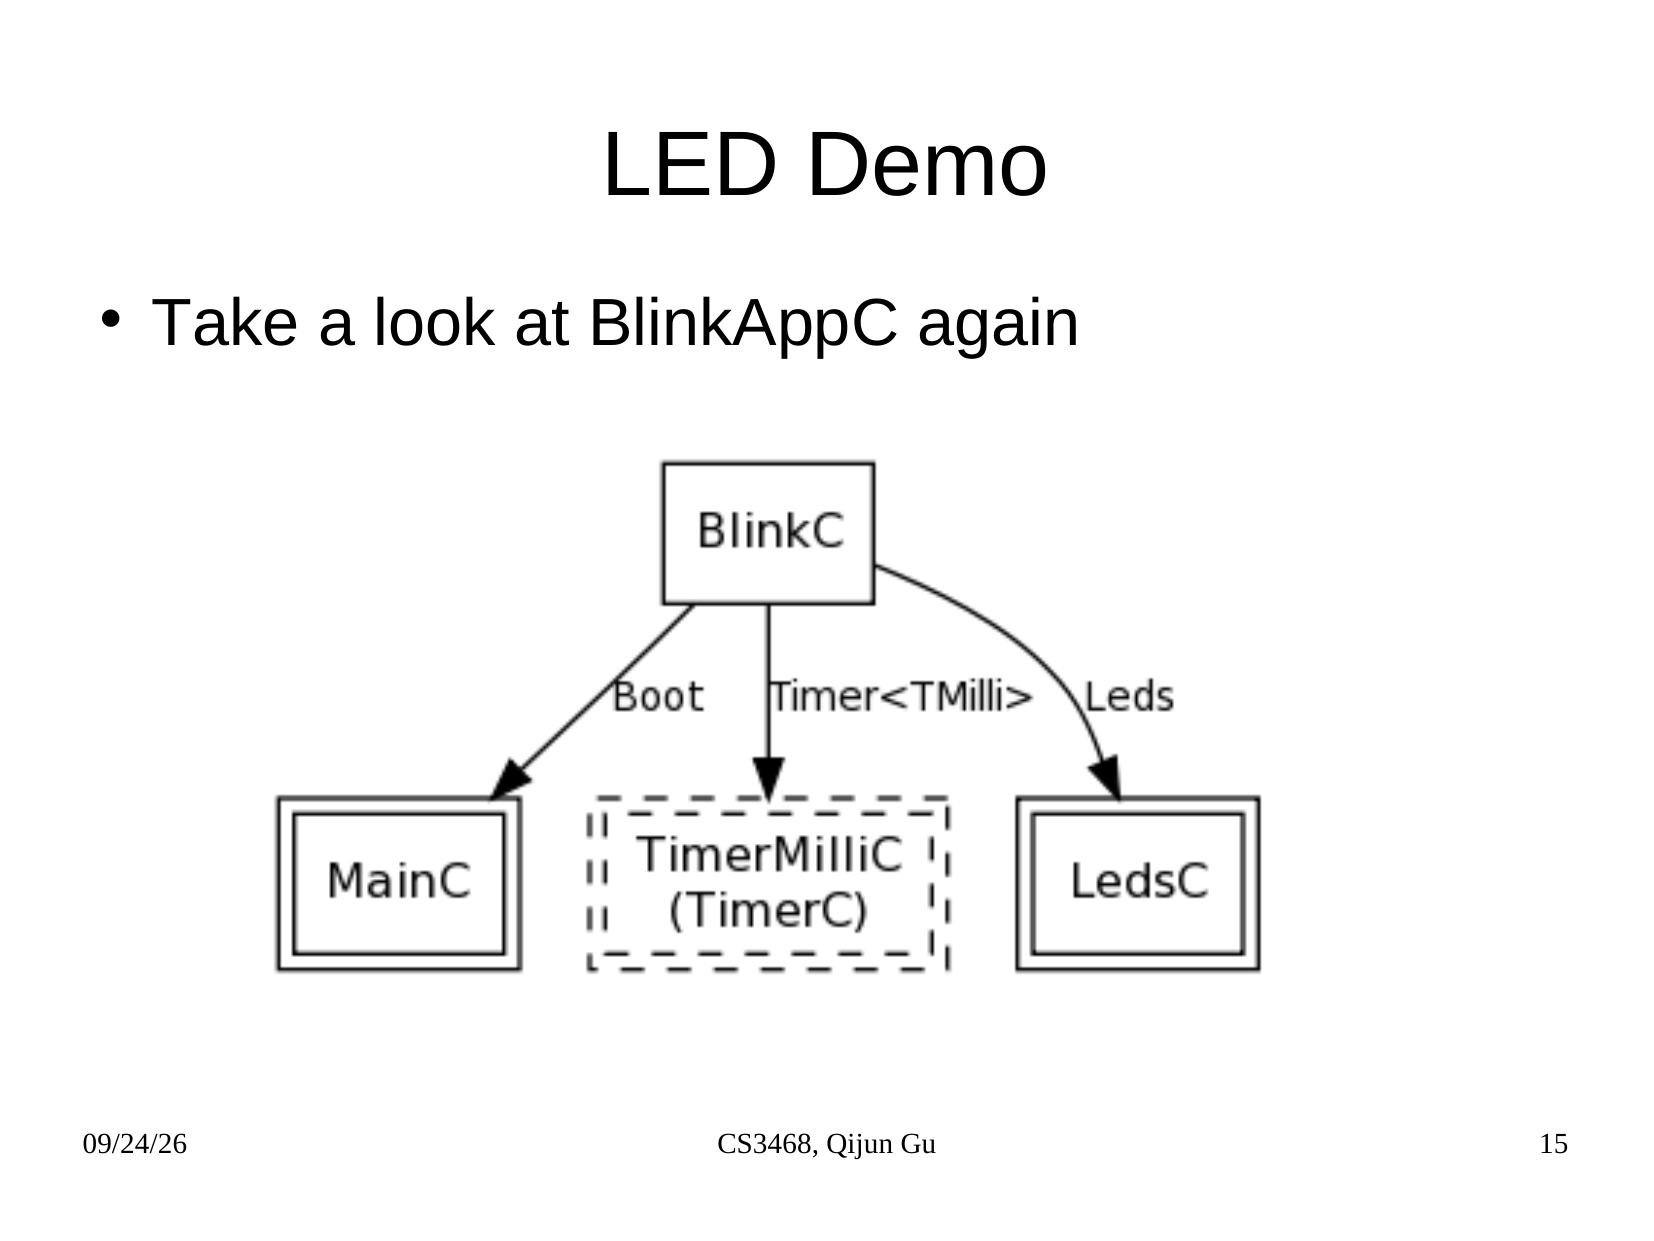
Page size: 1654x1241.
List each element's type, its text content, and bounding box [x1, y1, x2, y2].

picture [264, 449, 1276, 986]
list Take a look at BlinkAppC again [82, 290, 1570, 1094]
title LED Demo [82, 71, 1570, 263]
